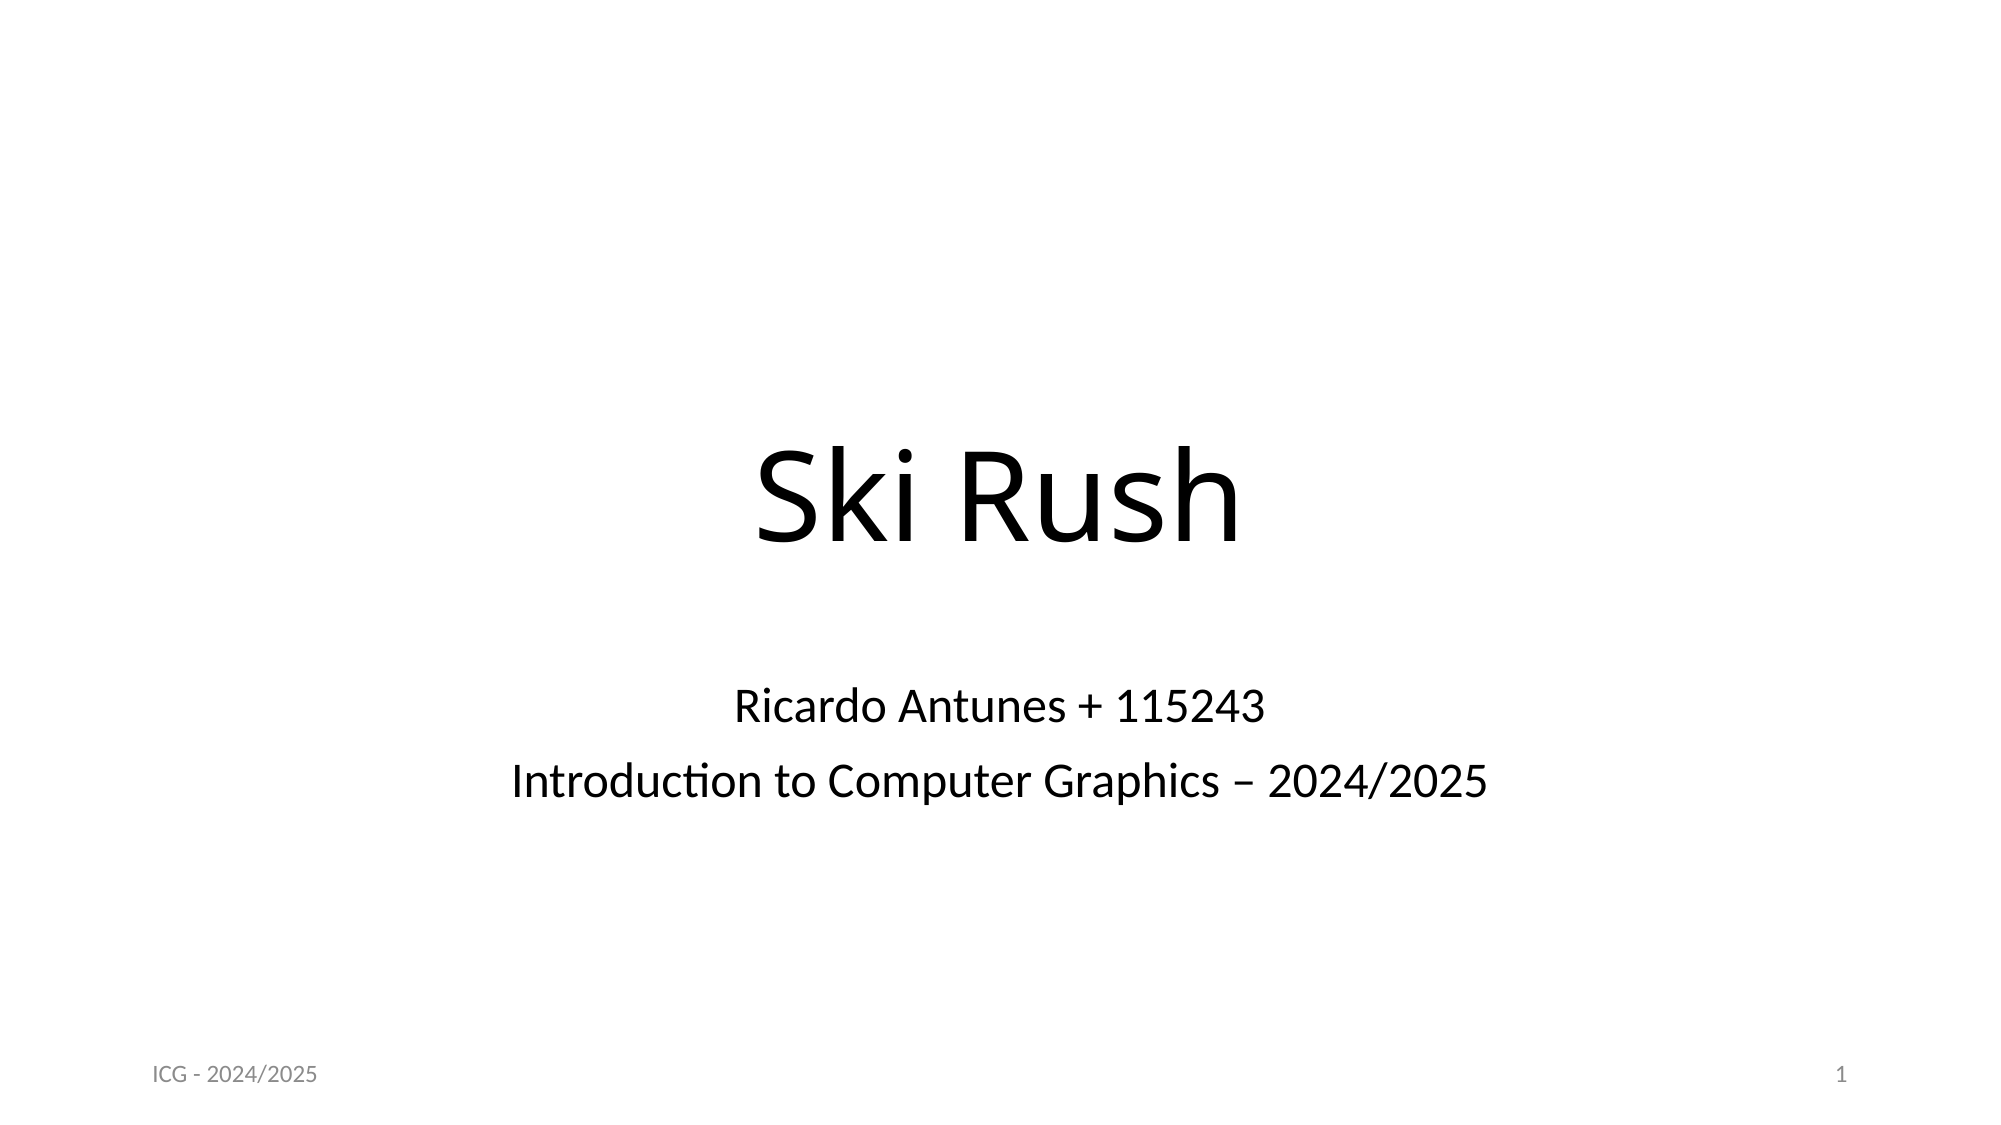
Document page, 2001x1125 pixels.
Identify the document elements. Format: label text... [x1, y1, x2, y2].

title Ski Rush [249, 184, 1750, 576]
slide_number ICG - 2024/2025 [137, 1042, 588, 1103]
subtitle Ricardo Antunes + 115243 Introduction to Computer Graphics – 2024/2025 [249, 590, 1750, 863]
